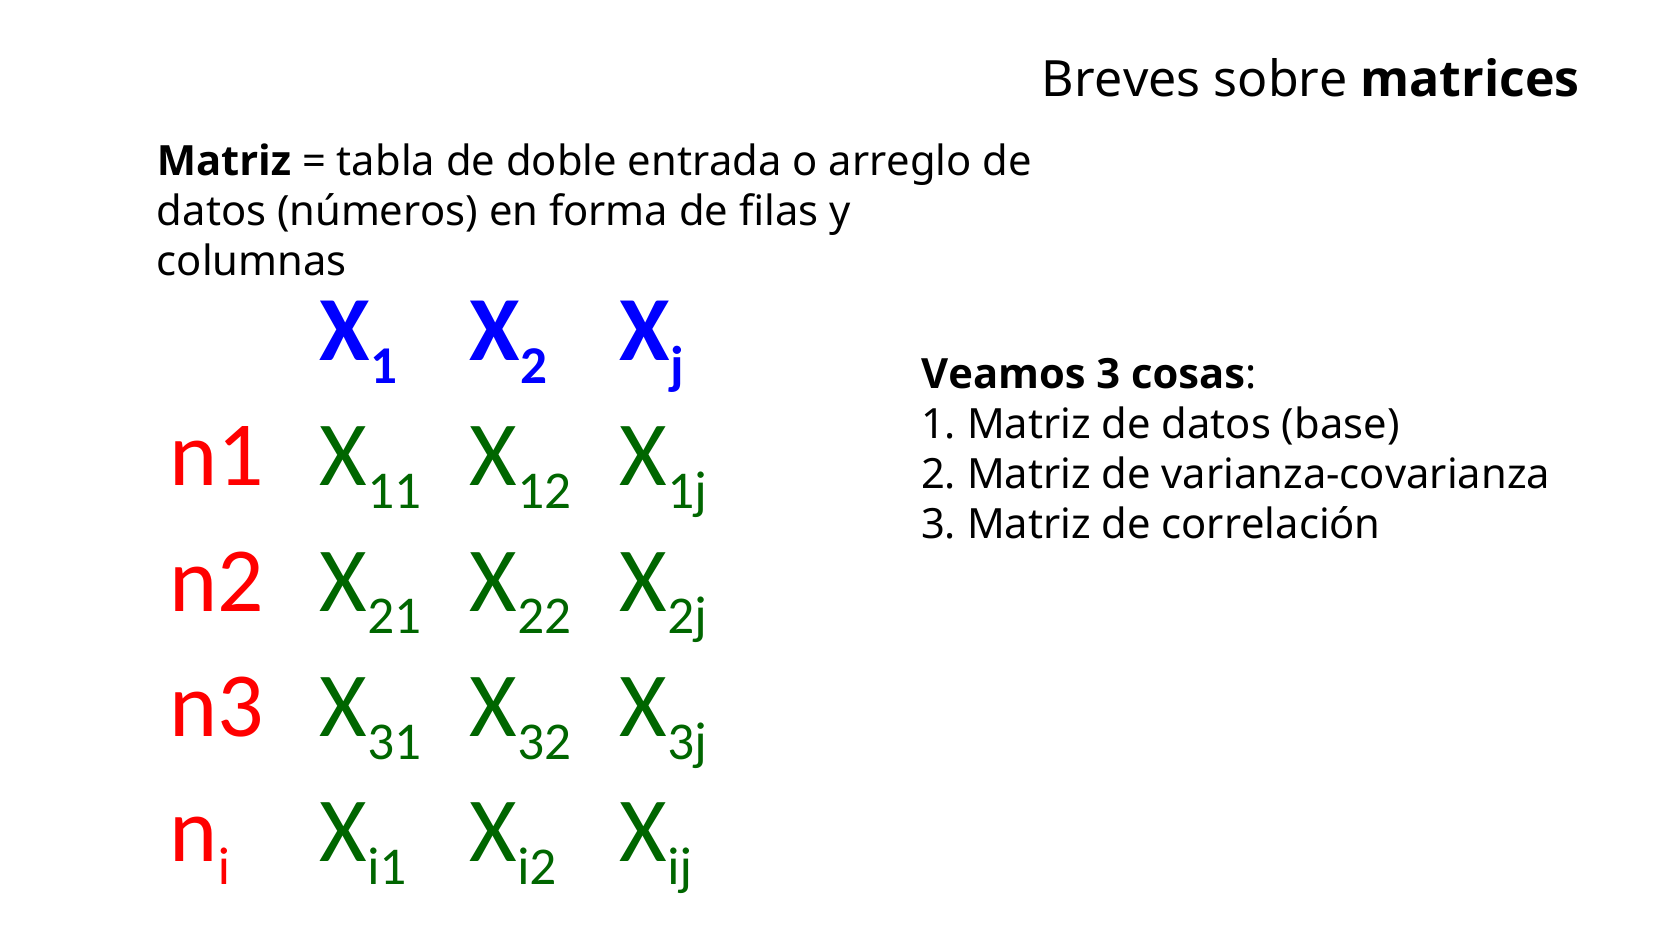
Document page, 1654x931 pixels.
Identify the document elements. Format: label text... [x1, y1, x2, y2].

text_box Breves sobre matrices [1026, 38, 1595, 115]
text_box Matriz = tabla de doble entrada o arreglo de datos (números) en forma de filas y columnas [142, 126, 1064, 292]
text_box X1 X2 Xj n1 X11 X12 X1j n2 X21 X22 X2j n3 X31 X32 X3j ni Xi1 Xi2 Xij [154, 261, 814, 903]
text_box Veamos 3 cosas: Matriz de datos (base) Matriz de varianza-covarianza Matriz de correlación [906, 338, 1566, 555]
